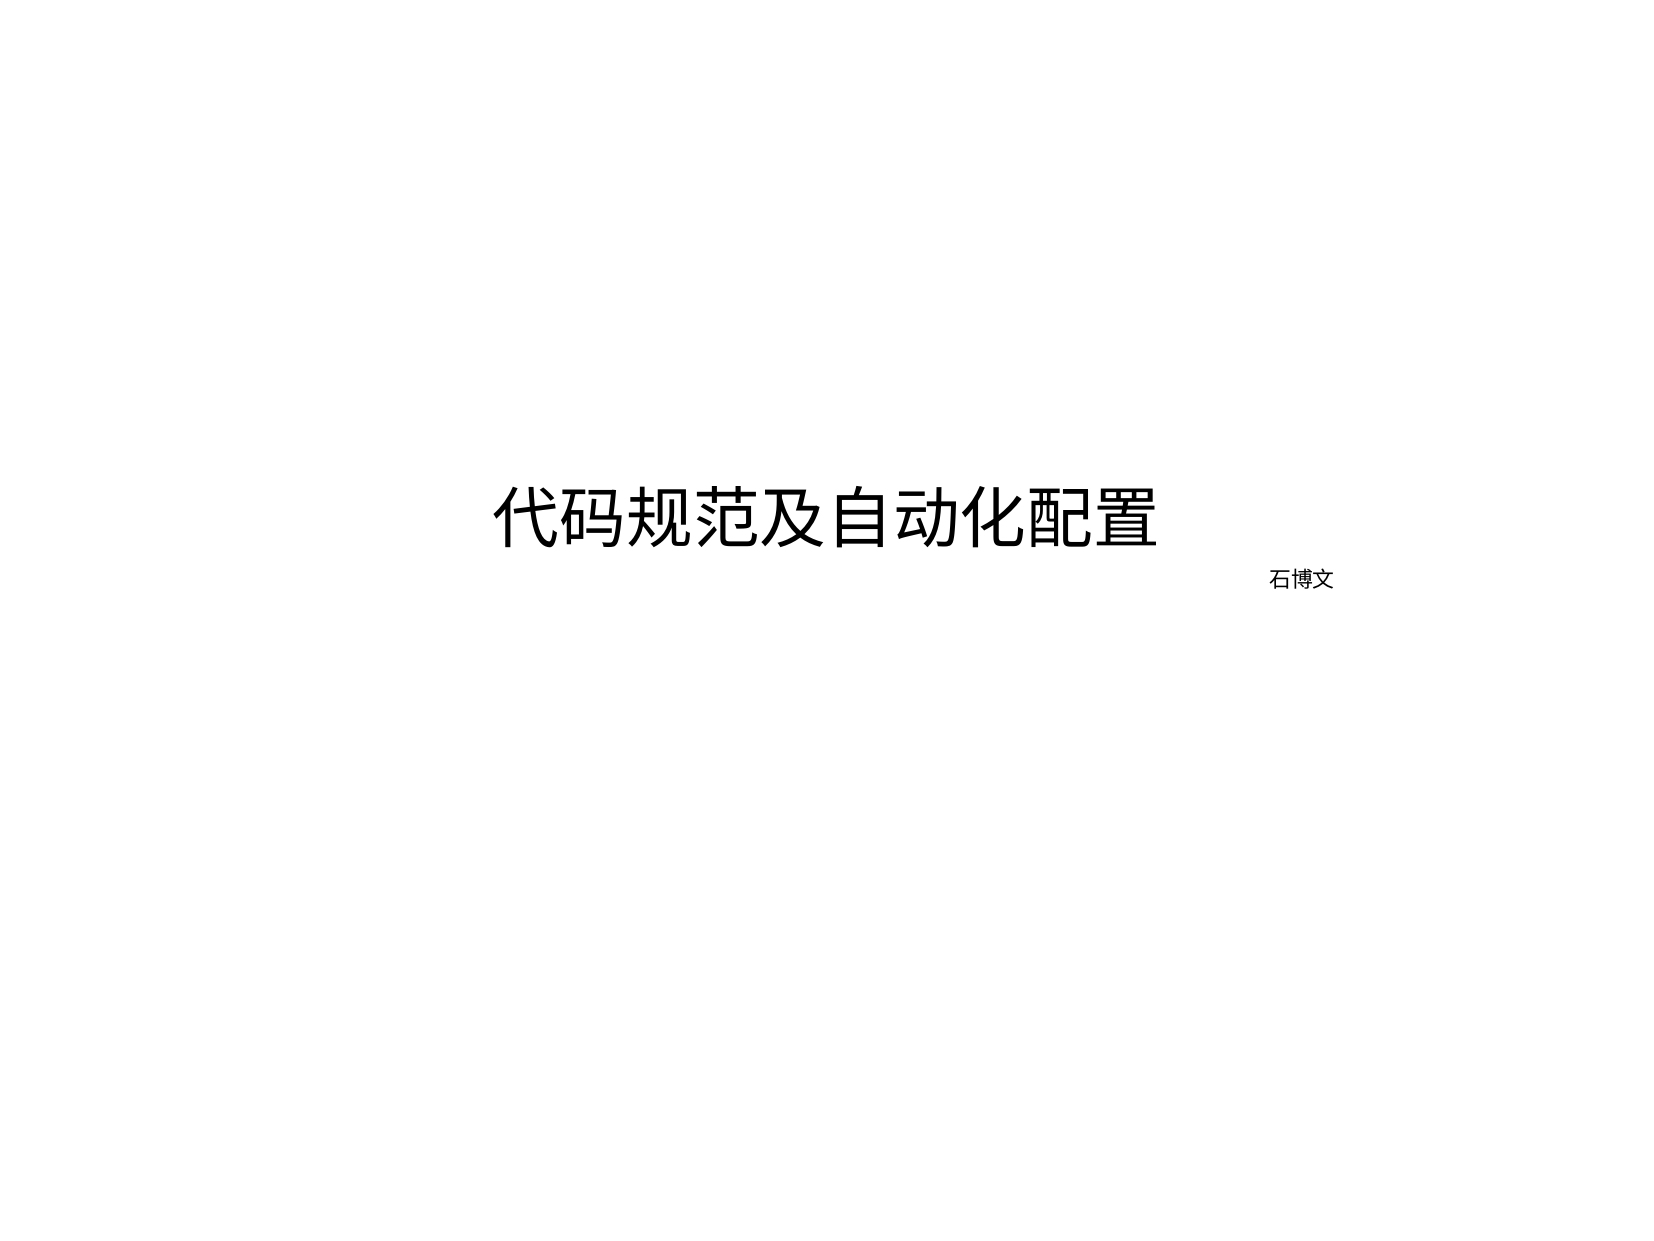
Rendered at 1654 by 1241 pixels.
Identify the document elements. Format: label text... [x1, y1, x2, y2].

subtitle 代码规范及自动化配置 石博文 [82, 49, 1571, 1010]
